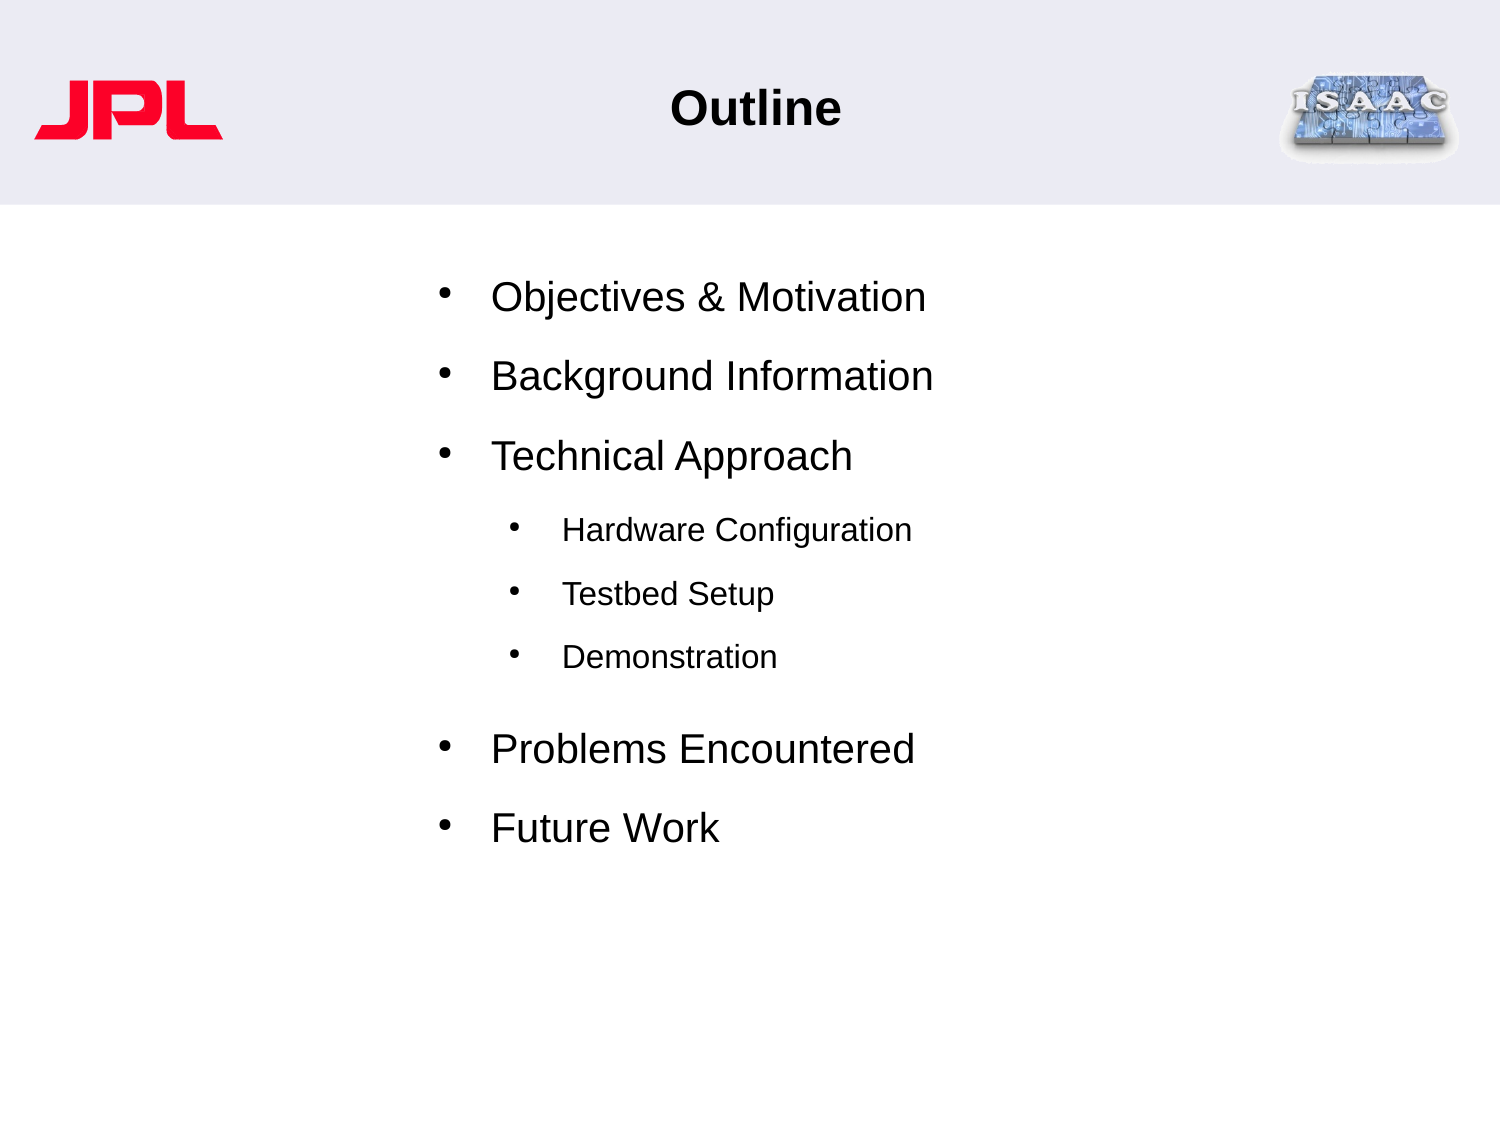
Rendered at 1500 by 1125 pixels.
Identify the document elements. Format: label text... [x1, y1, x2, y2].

list Objectives & Motivation Background Information Technical Approach Hardware Configuration Testbed Setup Demonstration Problems Encountered Future Work [405, 254, 1096, 1030]
picture [1288, 49, 1463, 168]
title Outline [225, 0, 1288, 188]
